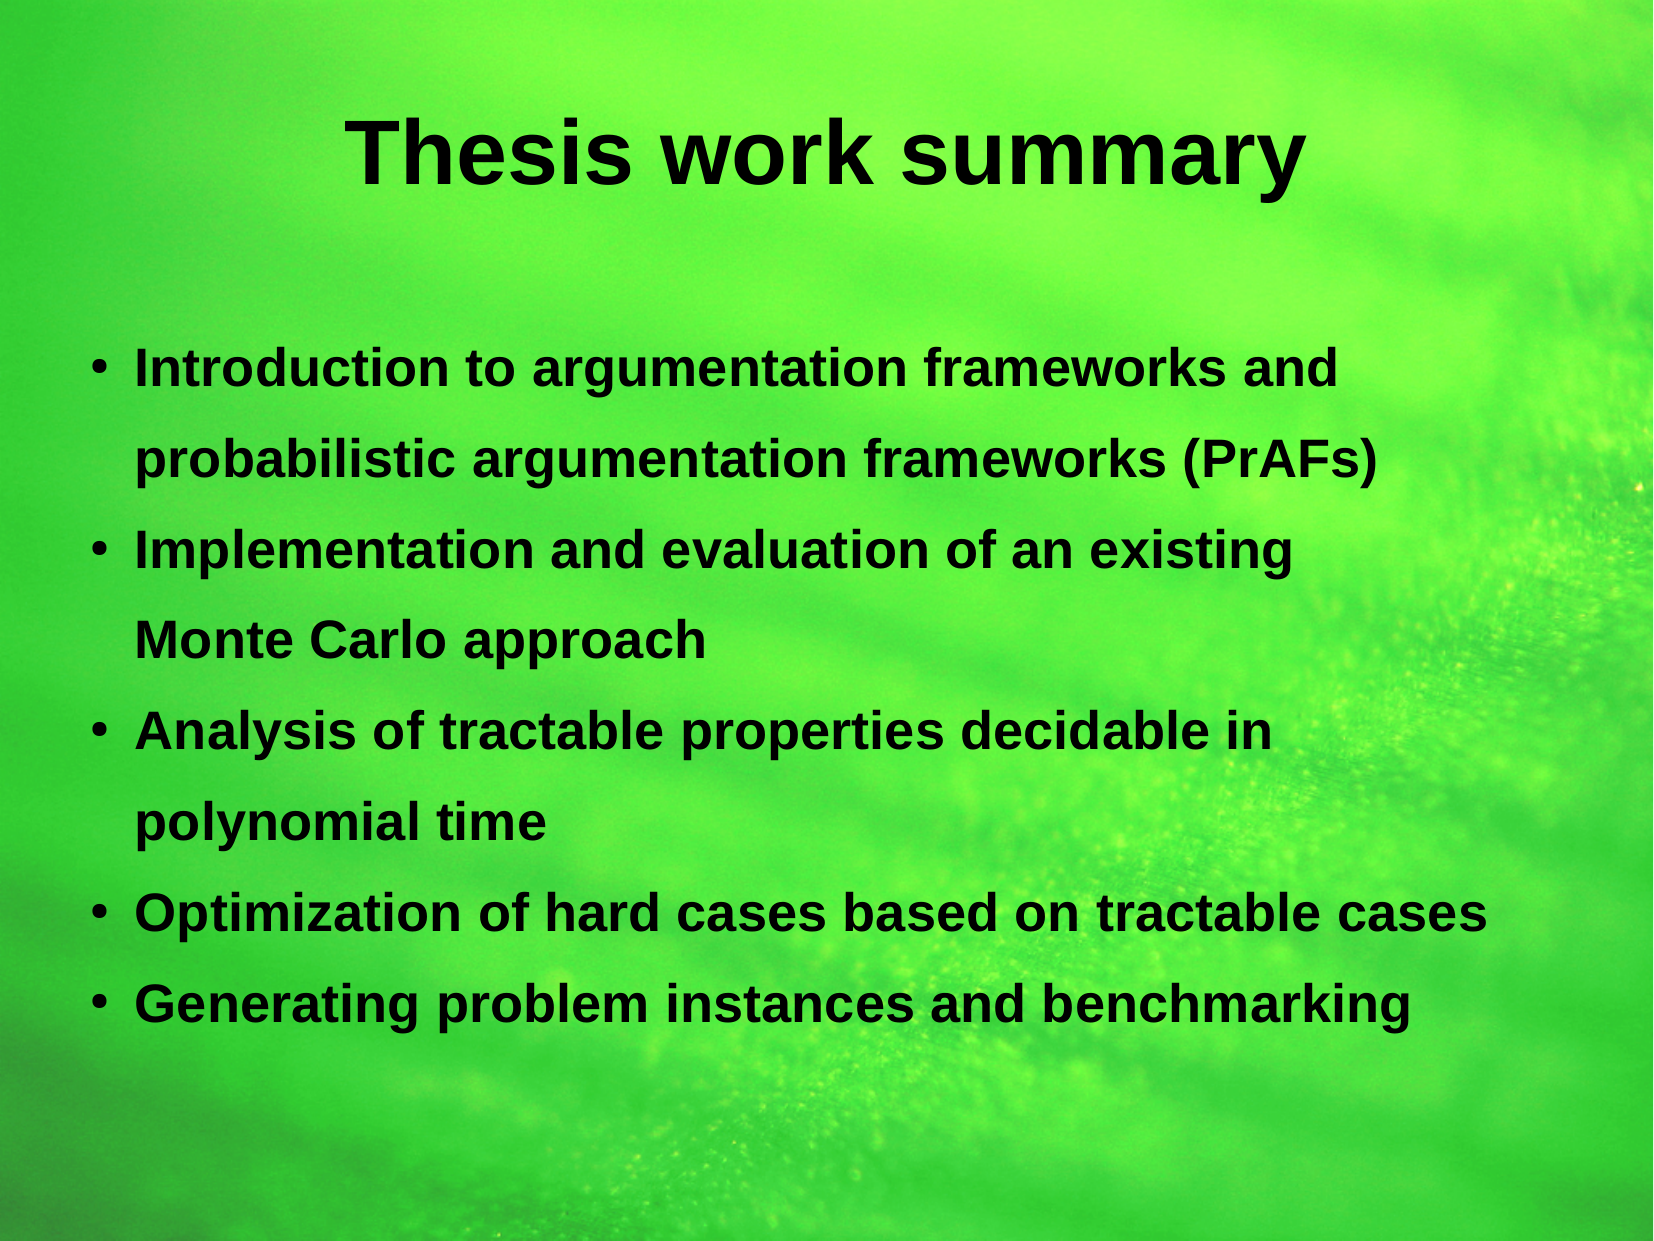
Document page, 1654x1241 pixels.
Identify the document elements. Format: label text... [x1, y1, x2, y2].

text_box Introduction to argumentation frameworks and probabilistic argumentation frameworks (PrAFs) Implementation and evaluation of an existing Monte Carlo approach Analysis of tractable properties decidable in polynomial time Optimization of hard cases based on tractable cases Generating problem instances and benchmarking [75, 300, 1576, 1163]
picture [0, 0, 1654, 1241]
title Thesis work summary [82, 56, 1571, 250]
